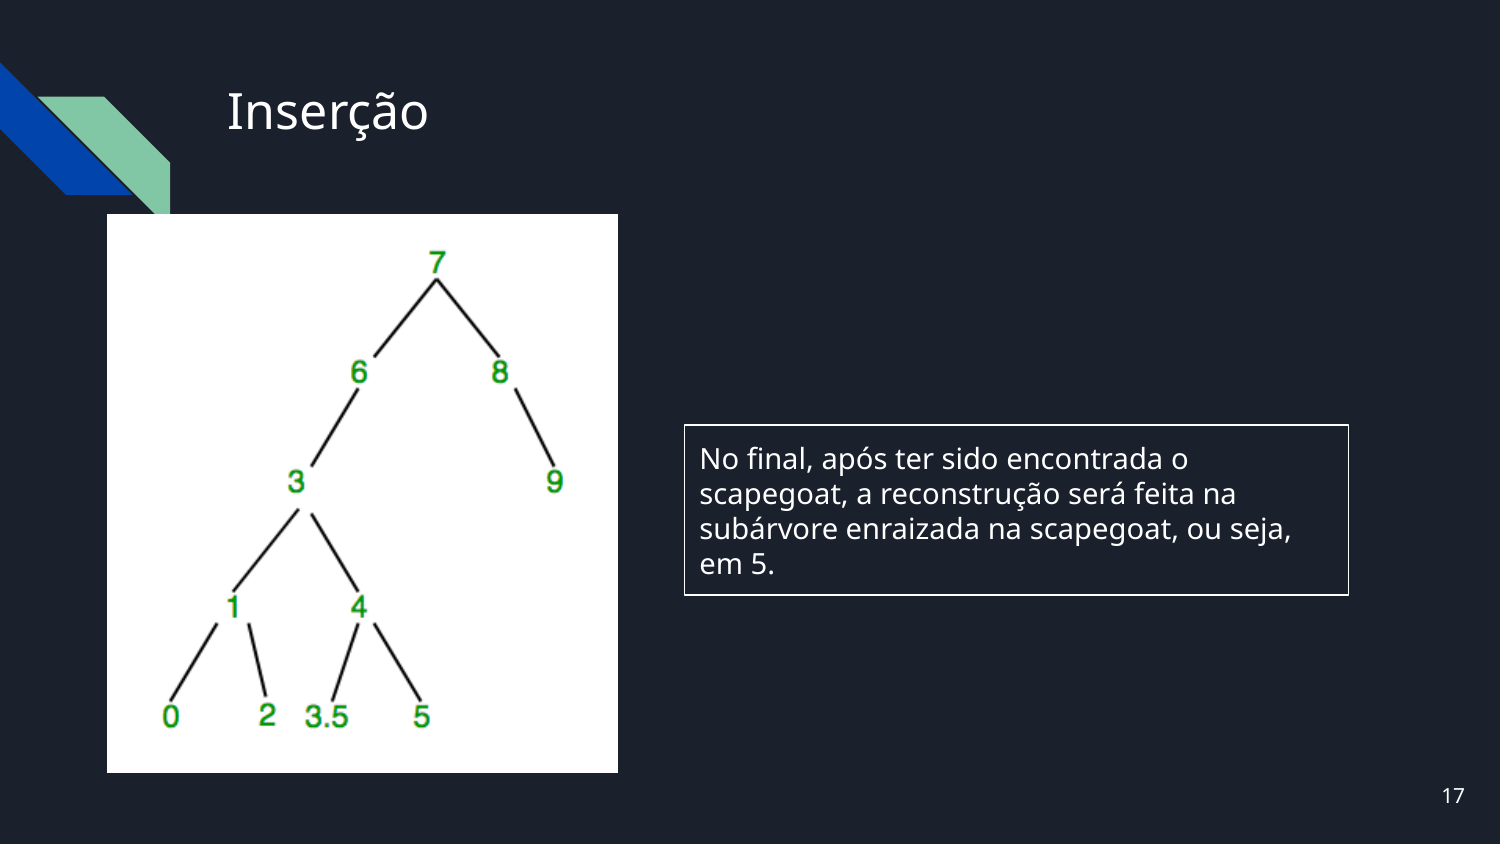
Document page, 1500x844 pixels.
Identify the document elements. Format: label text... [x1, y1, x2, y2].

text_box No final, após ter sido encontrada o scapegoat, a reconstrução será feita na subárvore enraizada na scapegoat, ou seja, em 5. [684, 425, 1349, 596]
title Inserção [212, 64, 1368, 215]
slide_number <number> [1389, 764, 1480, 830]
picture [107, 214, 618, 773]
